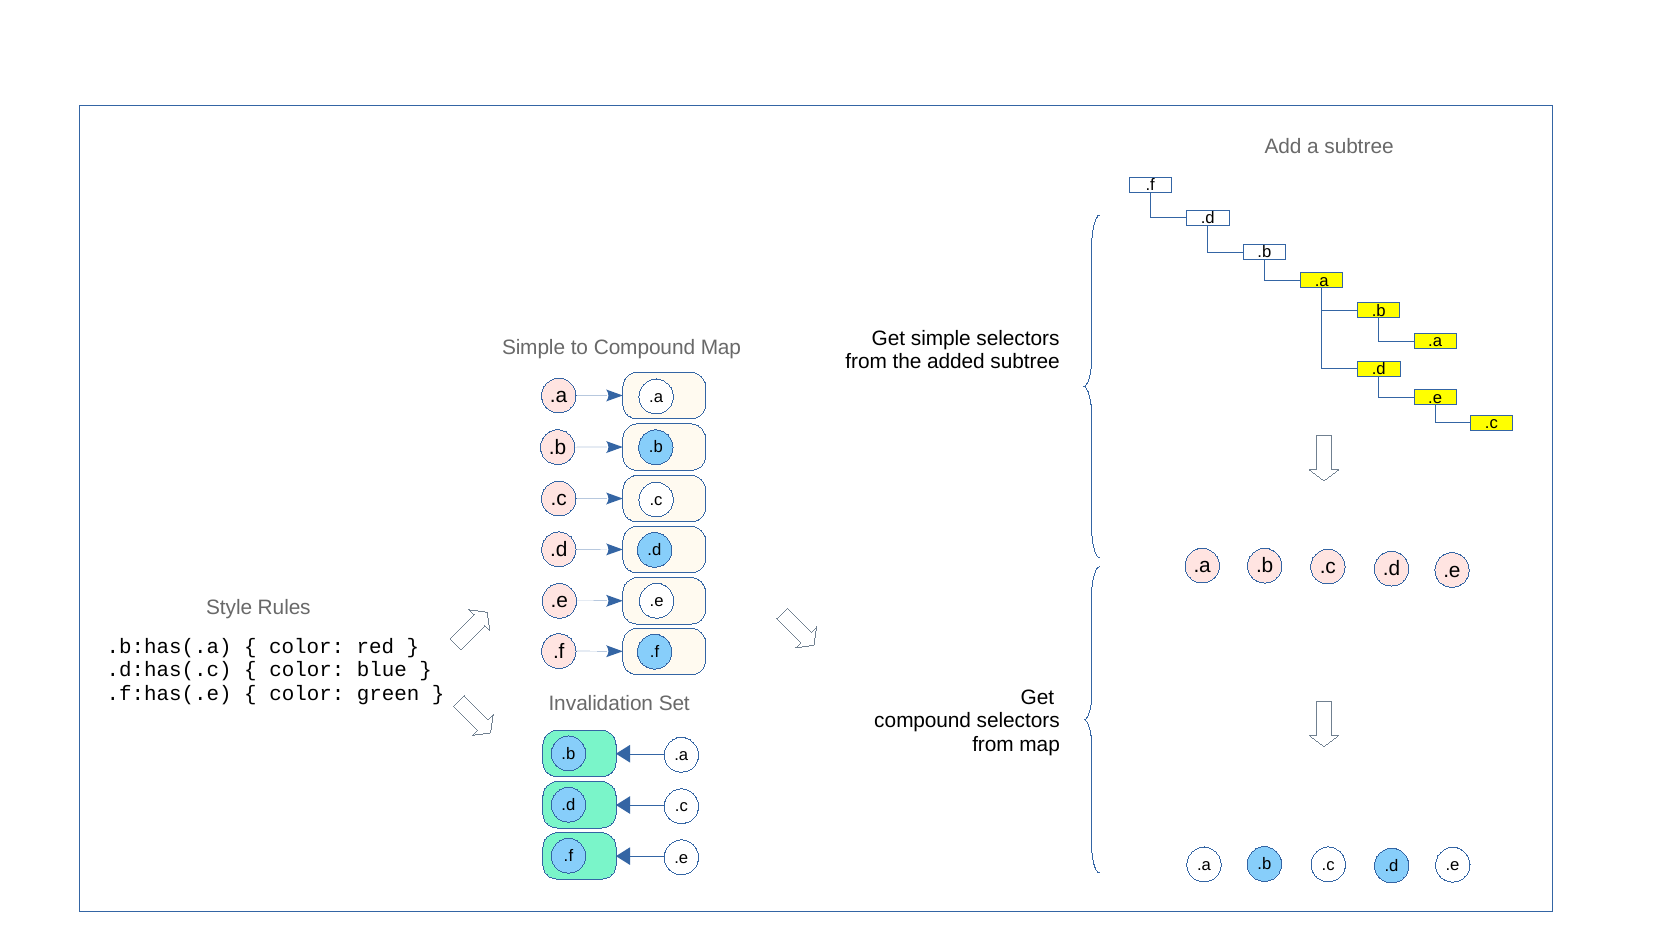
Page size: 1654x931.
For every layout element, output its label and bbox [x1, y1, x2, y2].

text_box [79, 105, 1553, 912]
